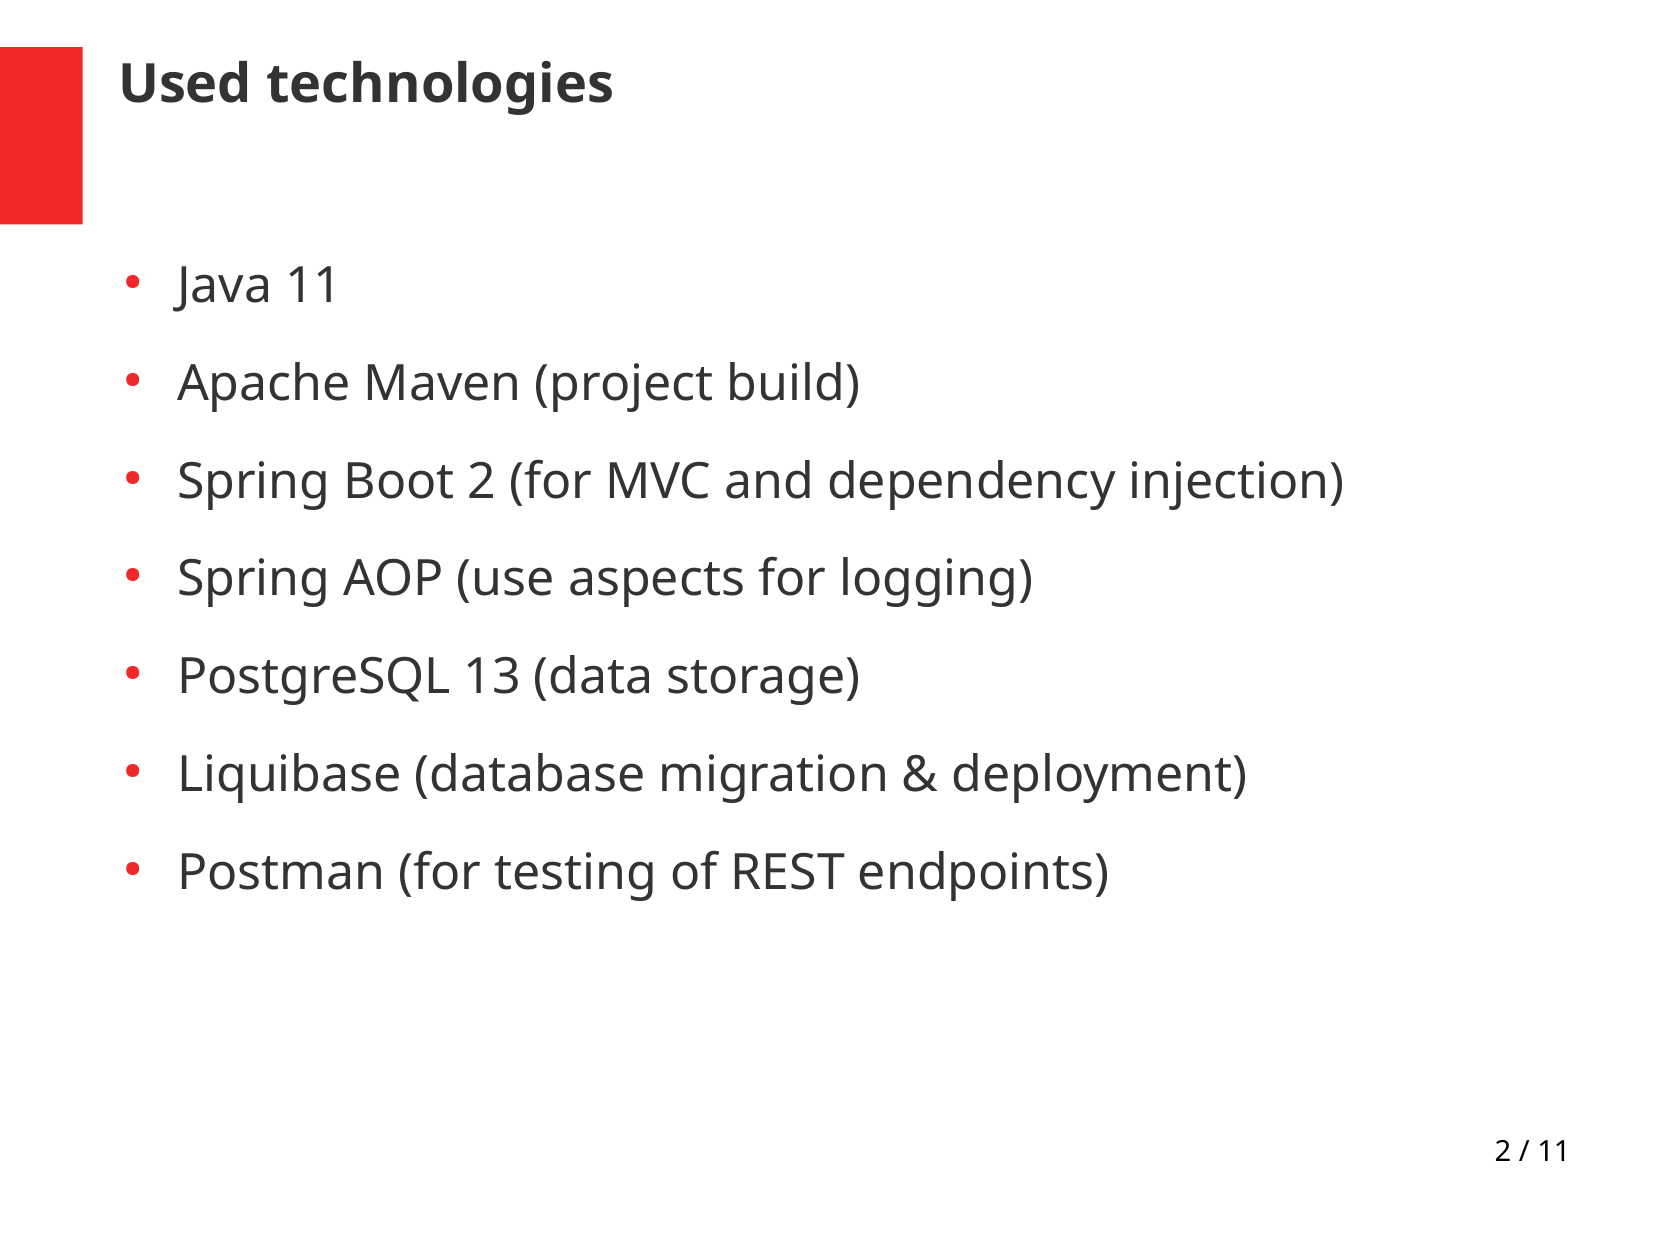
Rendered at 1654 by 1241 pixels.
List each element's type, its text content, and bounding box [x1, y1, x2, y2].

title Used technologies [118, 4, 1571, 130]
list Java 11 Apache Maven (project build) Spring Boot 2 (for MVC and dependency injection) Spring AOP (use aspects for logging) PostgreSQL 13 (data storage) Liquibase (database migration & deployment) Postman (for testing of REST endpoints) [106, 249, 1524, 969]
